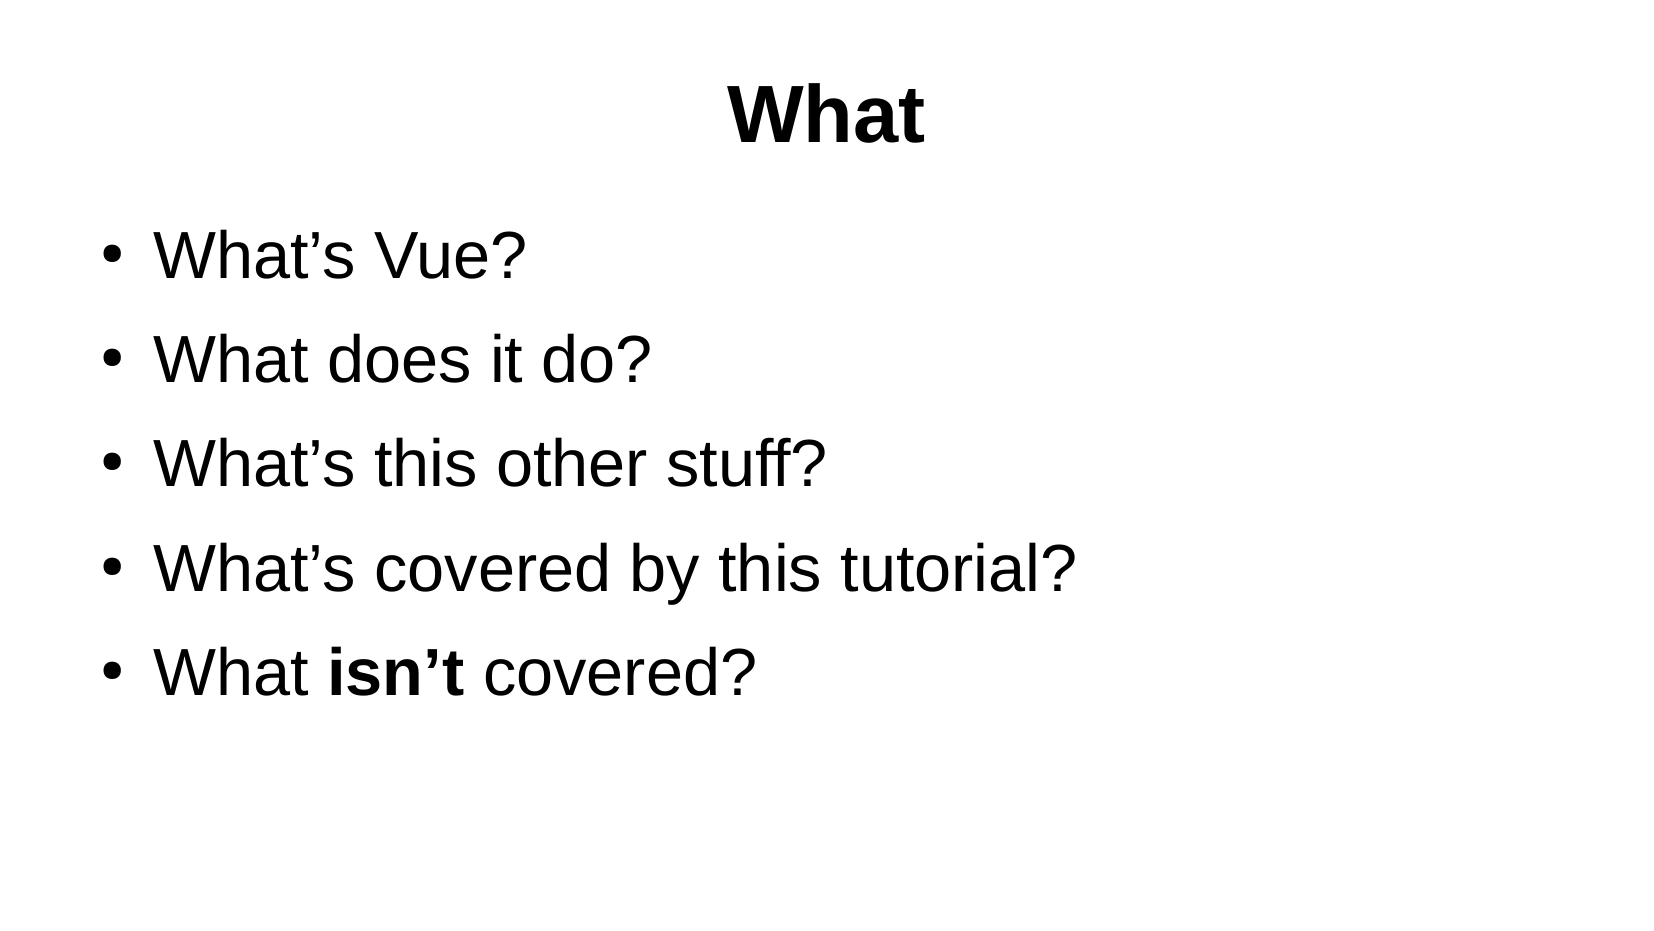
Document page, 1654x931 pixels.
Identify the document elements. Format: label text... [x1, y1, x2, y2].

list What’s Vue? What does it do? What’s this other stuff? What’s covered by this tutorial? What isn’t covered? [82, 217, 1571, 758]
title What [82, 37, 1571, 193]
